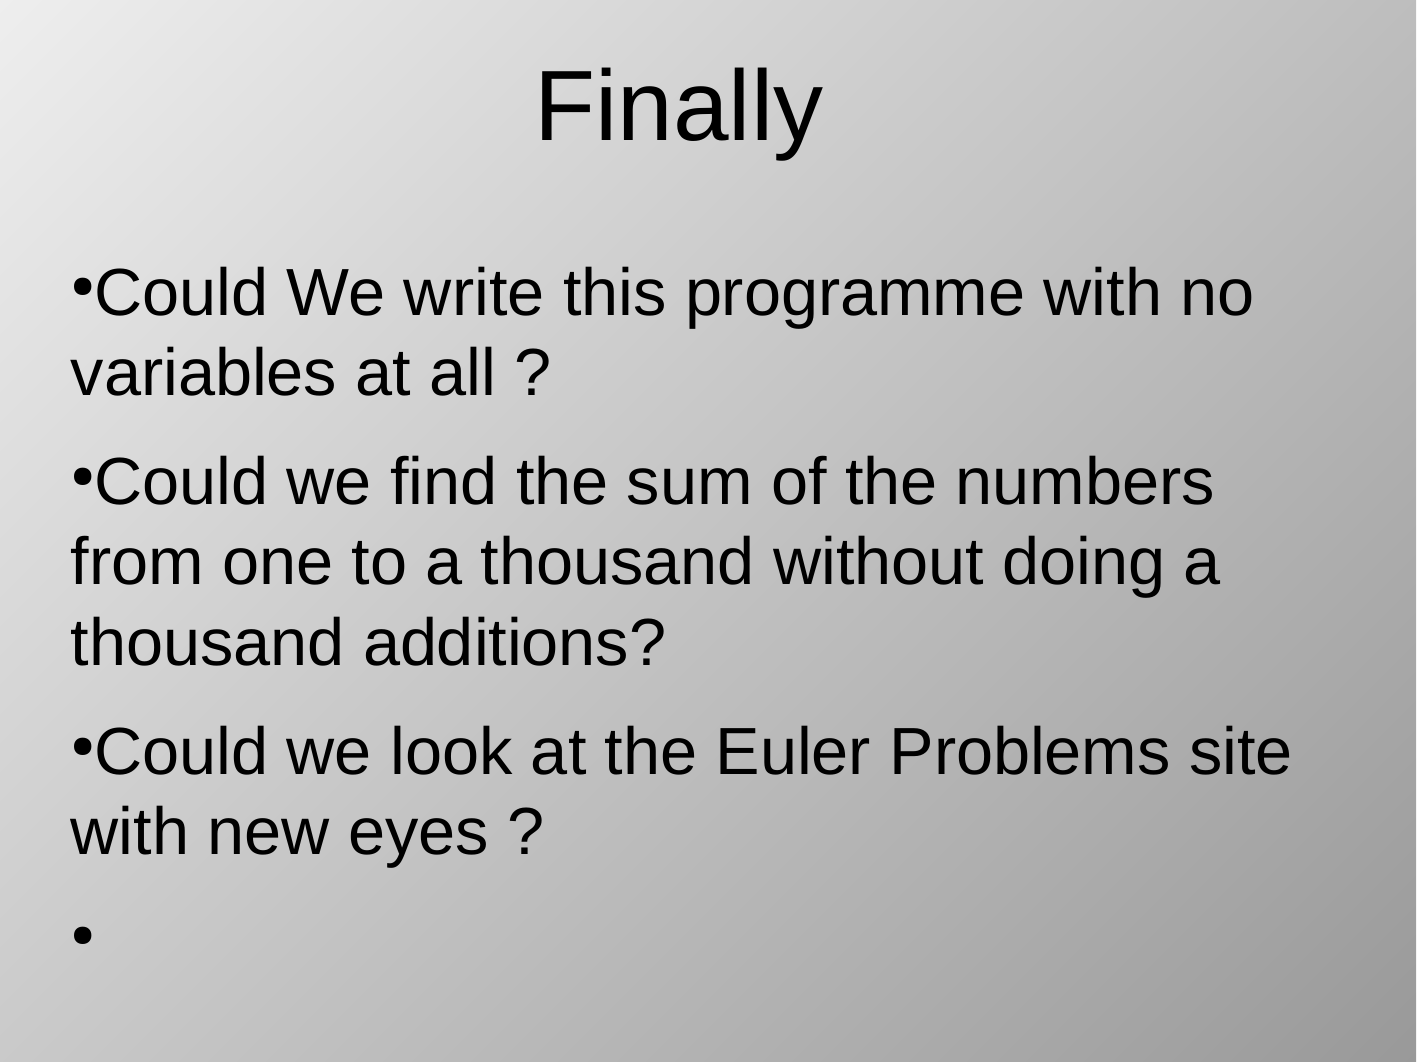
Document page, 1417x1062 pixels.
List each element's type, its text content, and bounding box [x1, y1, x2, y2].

text_box Finally [87, 42, 1271, 170]
title [70, 42, 1346, 220]
list Could We write this programme with no variables at all ? Could we find the sum of the numbers from one to a thousand without doing a thousand additions? Could we look at the Euler Problems site with new eyes ? [70, 248, 1346, 936]
